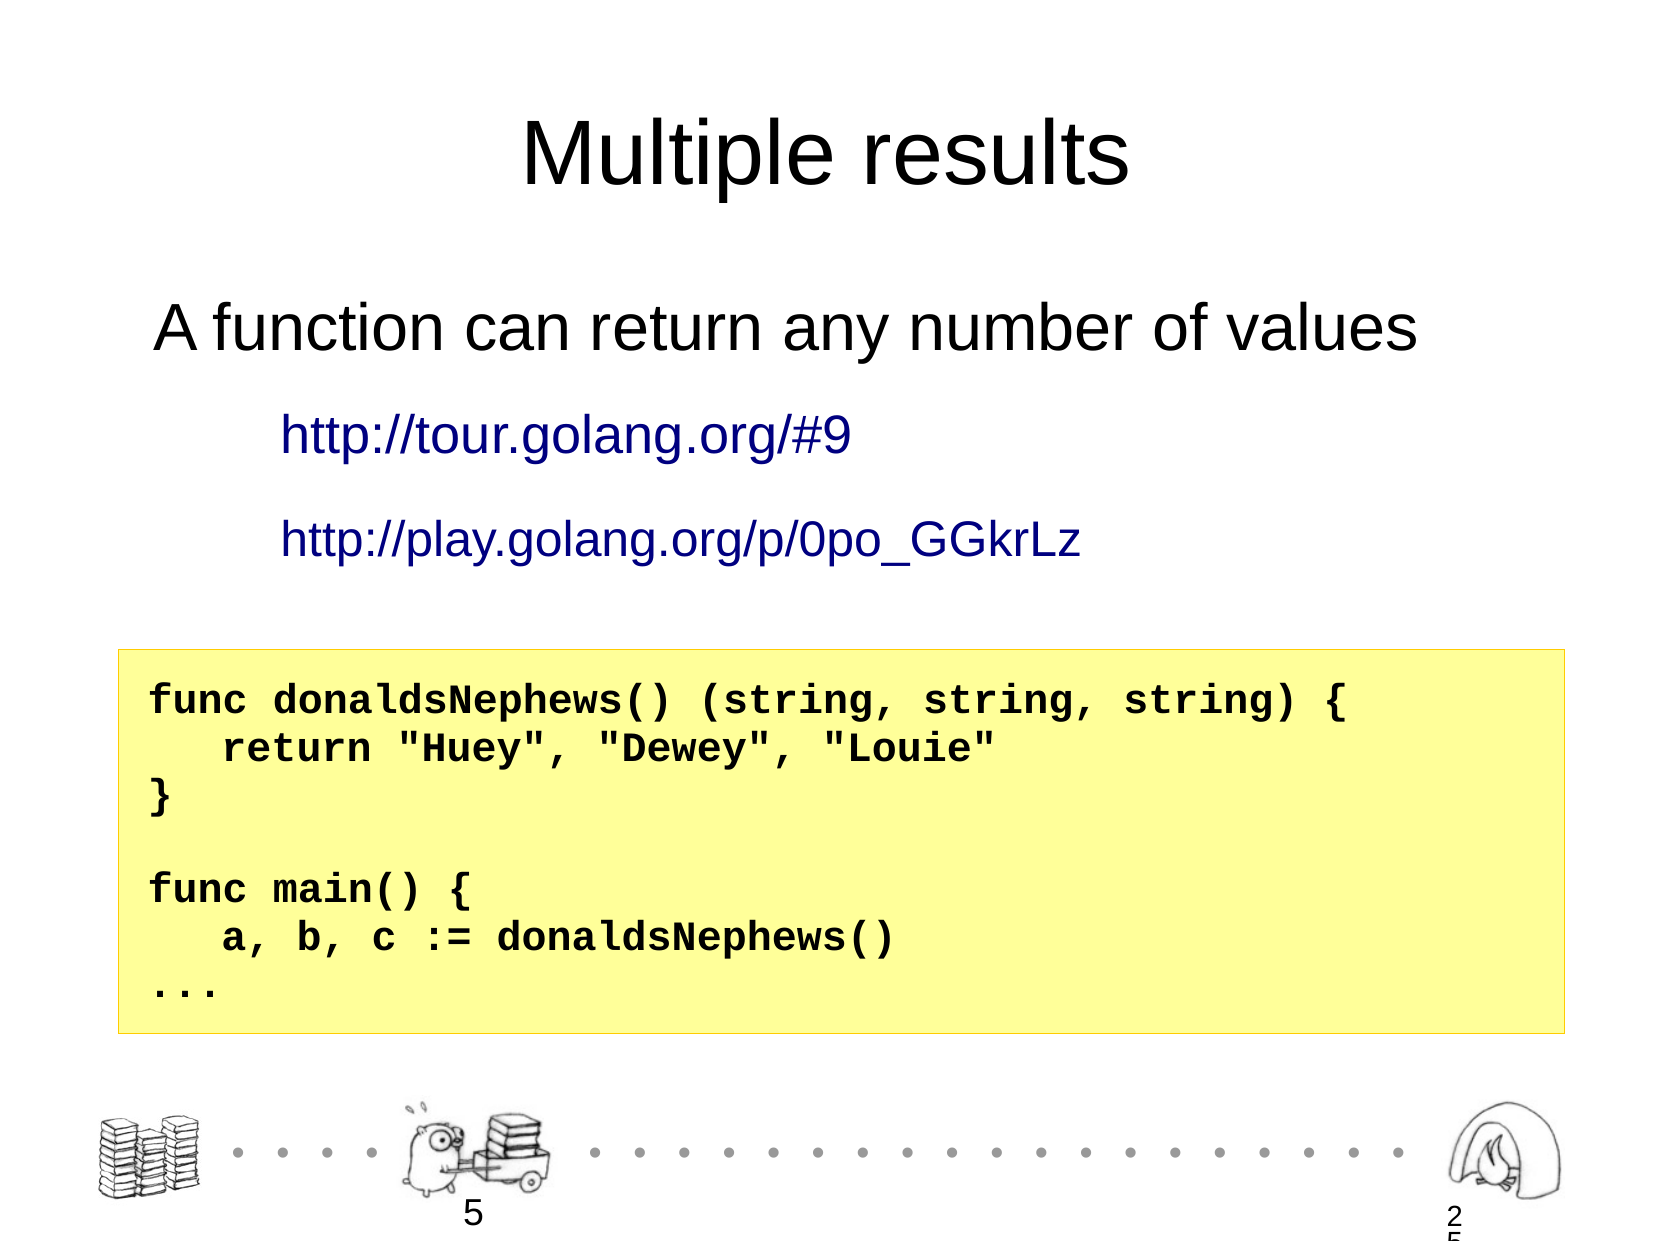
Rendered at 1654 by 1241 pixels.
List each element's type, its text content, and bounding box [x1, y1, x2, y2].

title Multiple results [82, 49, 1571, 257]
picture [88, 1092, 207, 1211]
picture [1441, 1092, 1565, 1211]
text_box http://tour.golang.org/#9 [265, 397, 958, 473]
text_box func donaldsNephews() (string, string, string) { return "Huey", "Dewey", "Louie" } func main() { a, b, c := donaldsNephews() ... [118, 649, 1565, 1034]
picture [390, 1095, 558, 1204]
list A function can return any number of values [82, 290, 1536, 443]
text_box http://play.golang.org/p/0po_GGkrLz [265, 504, 1098, 575]
